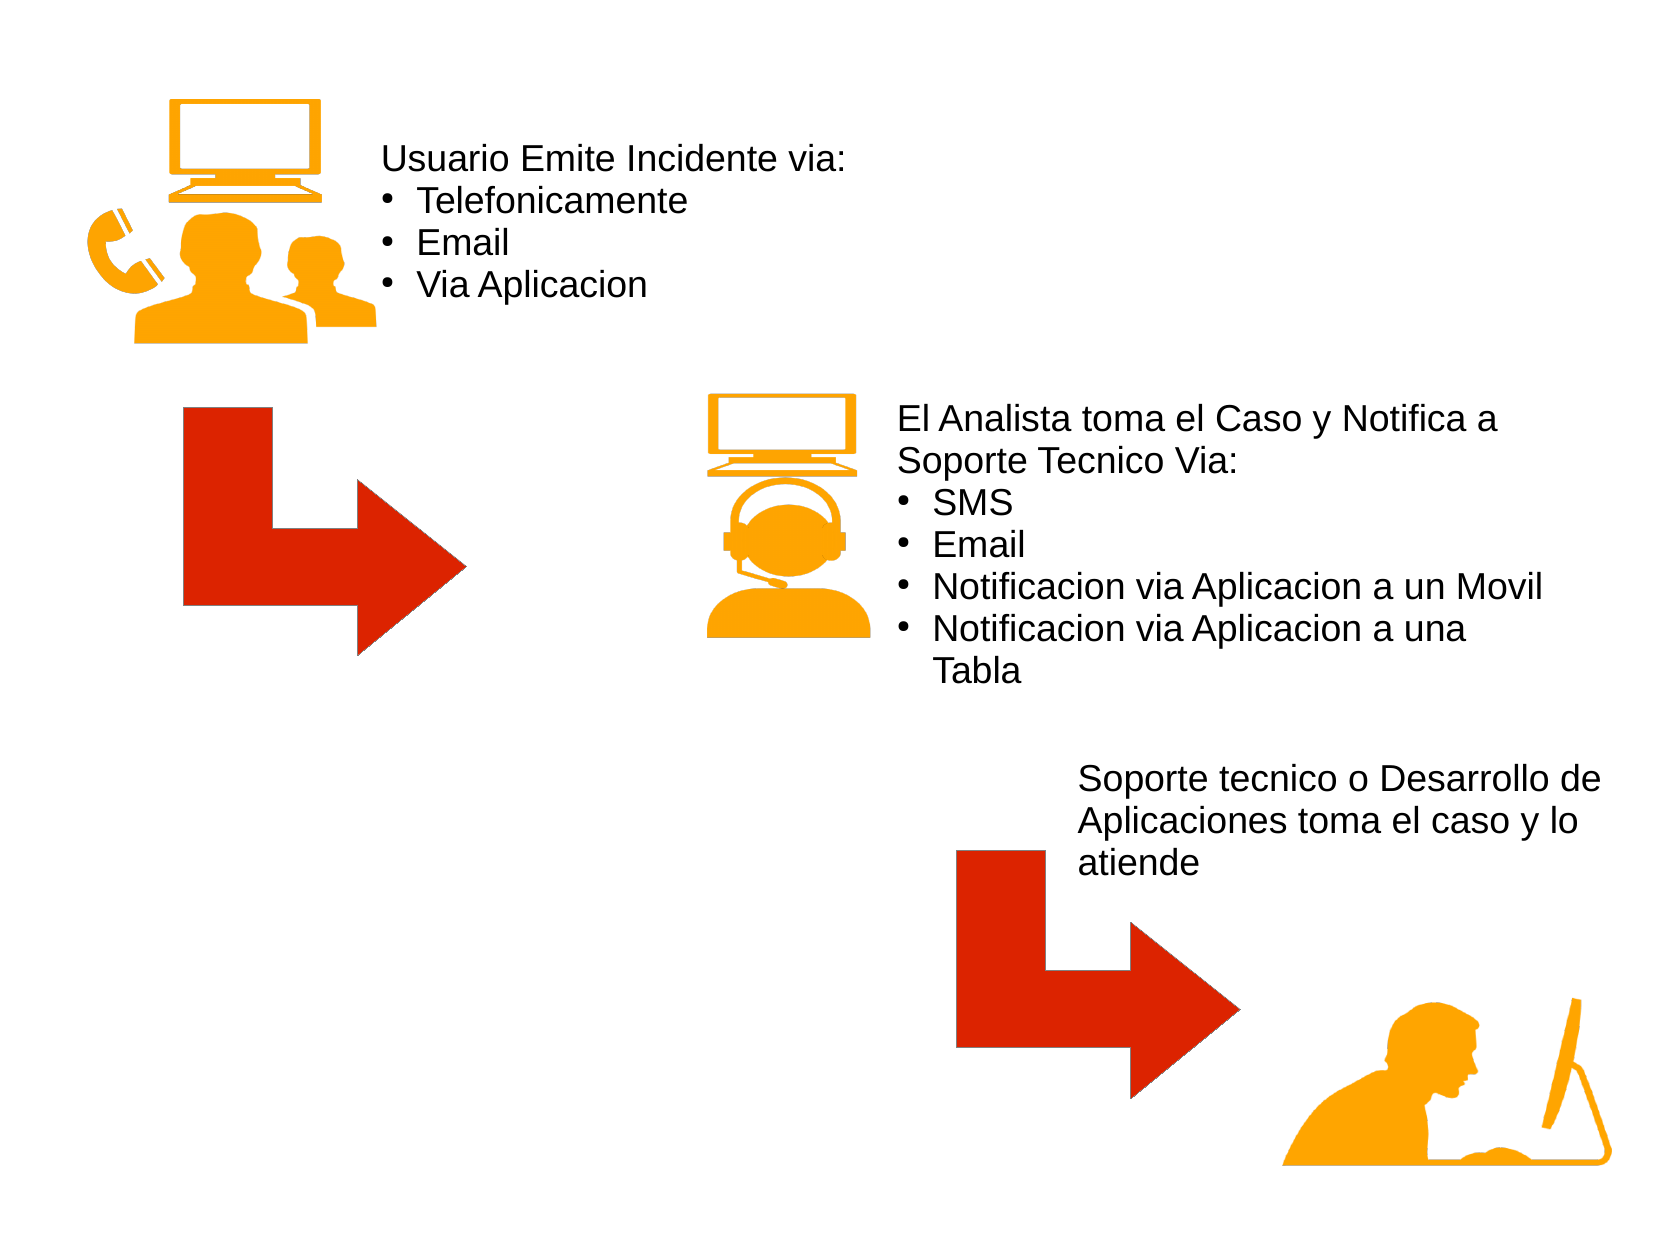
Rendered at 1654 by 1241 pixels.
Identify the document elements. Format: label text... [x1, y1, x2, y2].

text_box Usuario Emite Incidente via: Telefonicamente Email Via Aplicacion [366, 129, 934, 313]
picture [1263, 921, 1630, 1241]
text_box El Analista toma el Caso y Notifica a Soporte Tecnico Via: SMS Email Notificacion via Aplicacion a un Movil Notificacion via Aplicacion a una Tabla [882, 389, 1560, 721]
text_box Soporte tecnico o Desarrollo de Aplicaciones toma el caso y lo atiende [1062, 750, 1630, 892]
text_box [183, 407, 467, 656]
text_box [956, 850, 1241, 1099]
picture [77, 93, 390, 378]
picture [690, 389, 882, 645]
